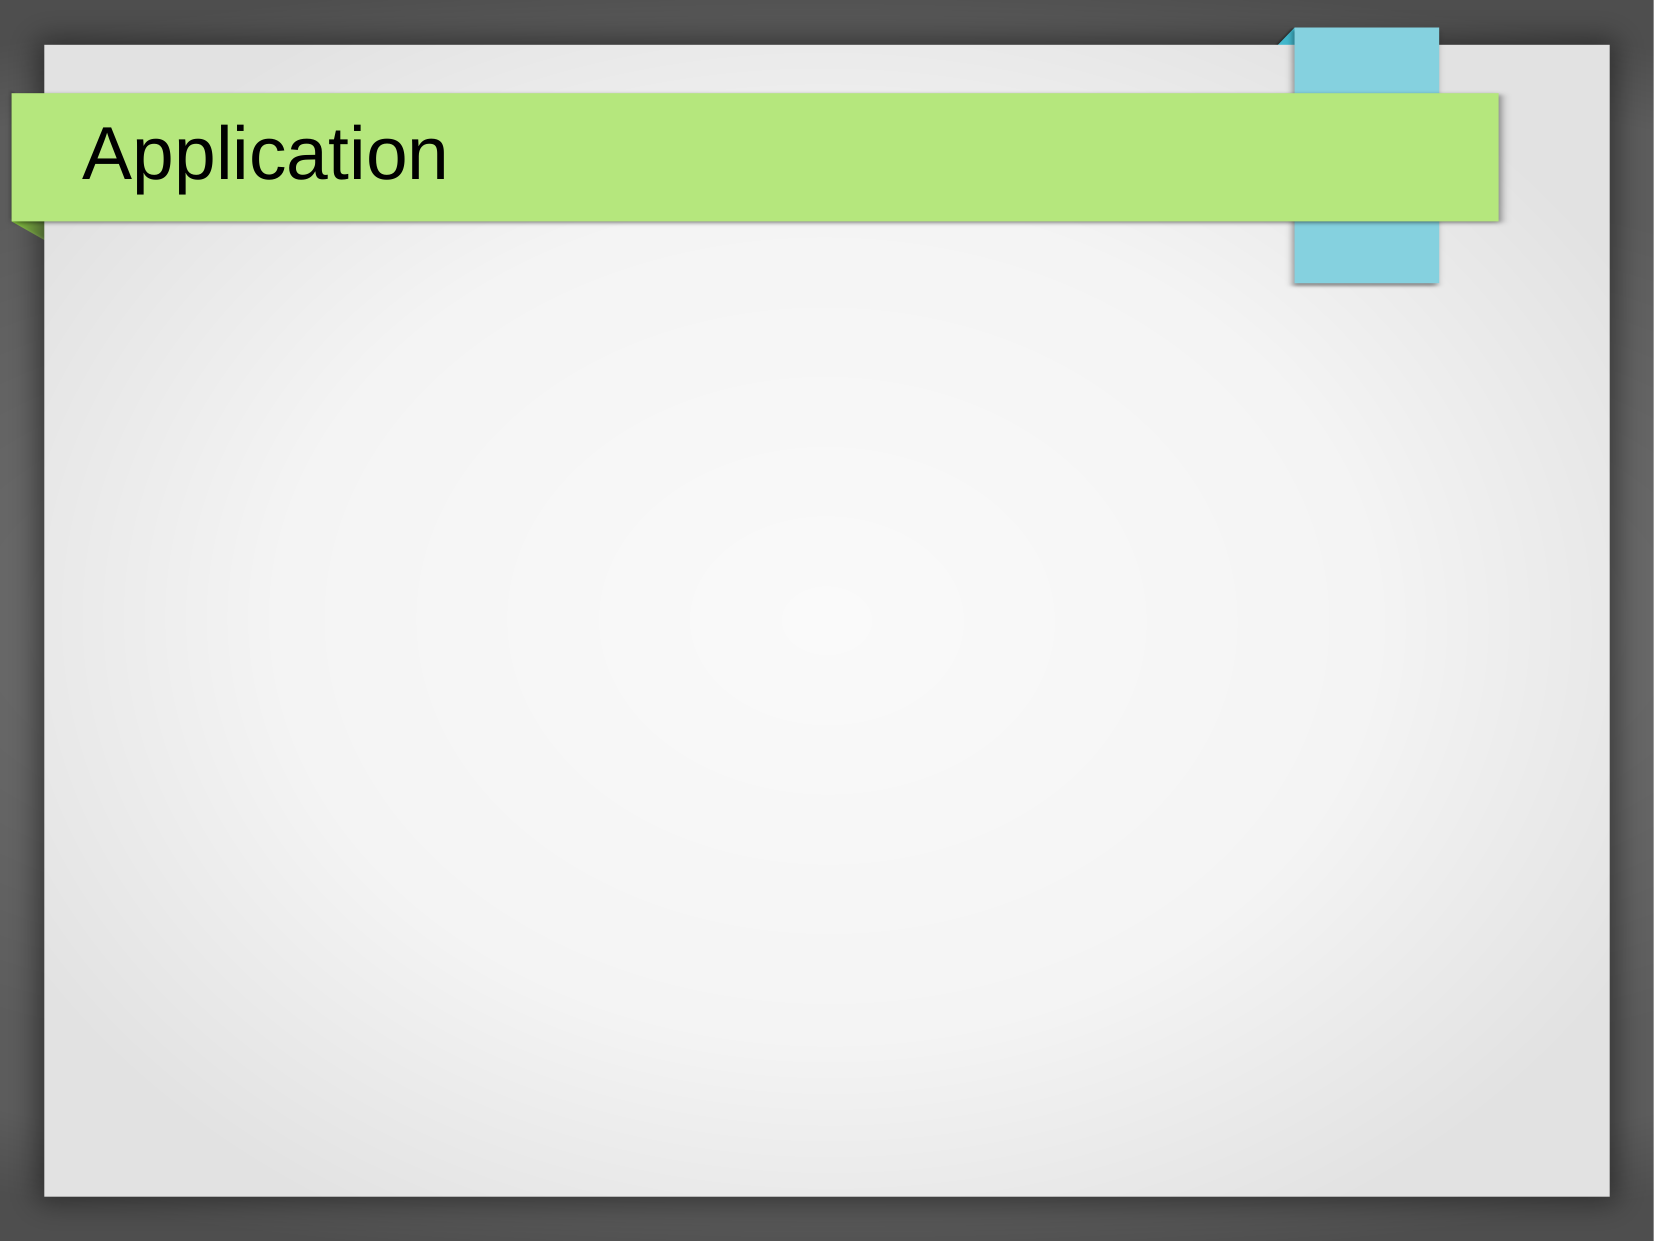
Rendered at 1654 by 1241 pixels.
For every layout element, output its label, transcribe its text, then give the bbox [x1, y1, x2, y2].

title Application [82, 94, 1264, 213]
picture [0, 0, 1654, 1241]
